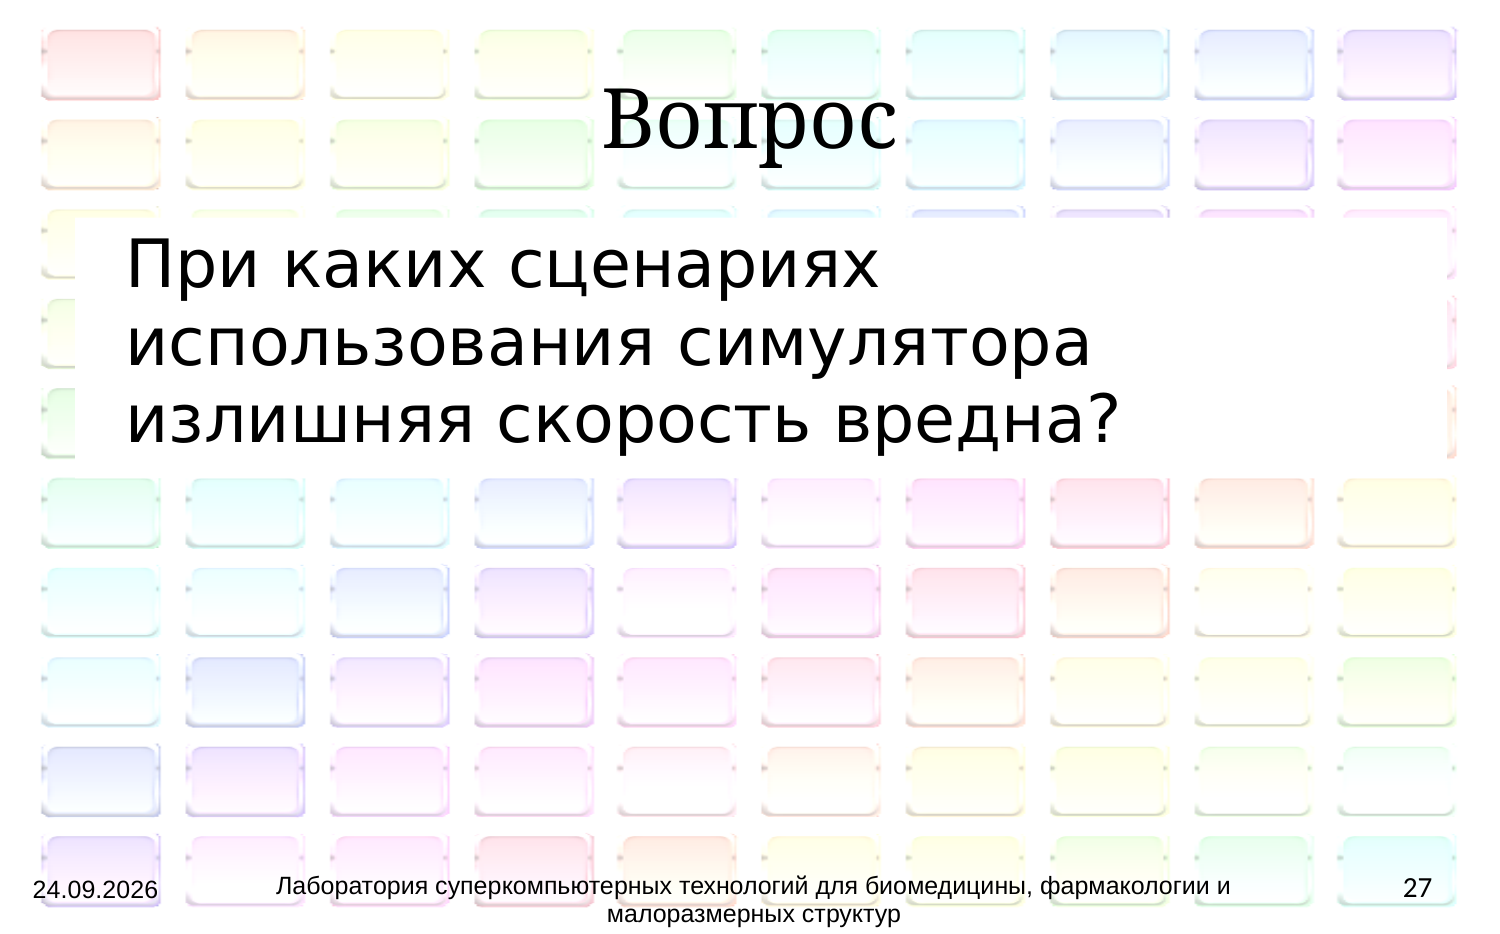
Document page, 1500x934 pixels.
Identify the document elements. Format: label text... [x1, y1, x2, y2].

text_box Лаборатория суперкомпьютерных технологий для биомедицины, фармакологии и малоразмерных структур [171, 864, 1338, 915]
title Вопрос [75, 37, 1426, 193]
list При каких сценариях использования симулятора излишняя скорость вредна? [75, 217, 1447, 479]
text_box 25.10.2012 [17, 868, 184, 918]
text_box [1387, 868, 1473, 918]
